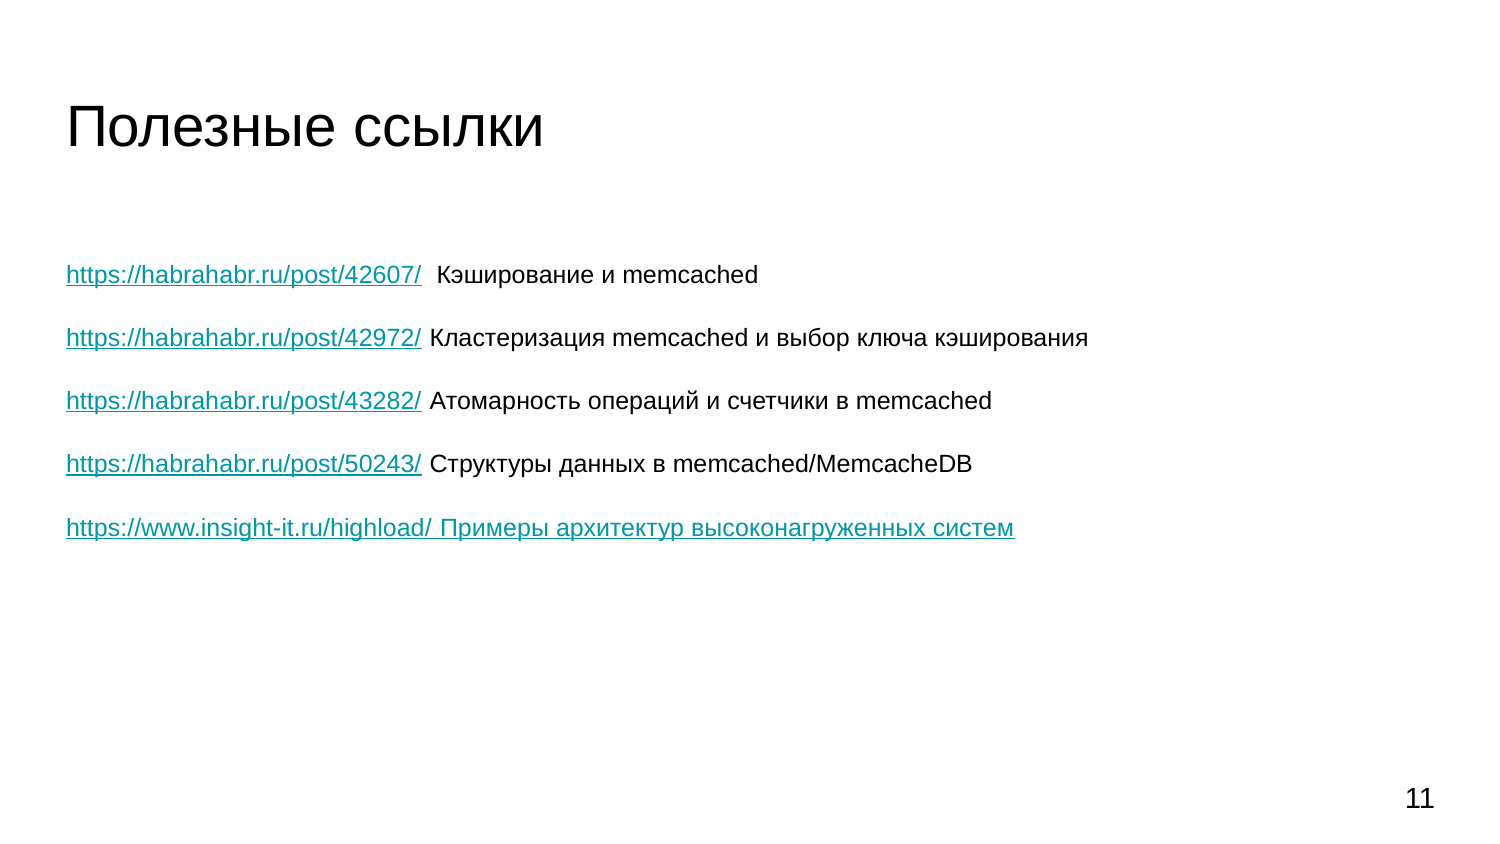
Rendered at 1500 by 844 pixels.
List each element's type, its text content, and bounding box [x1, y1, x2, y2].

title Полезные ссылки [51, 72, 1449, 167]
list https://habrahabr.ru/post/42607/ Кэширование и memcached https://habrahabr.ru/post/42972/ Кластеризация memcached и выбор ключа кэширования https://habrahabr.ru/post/43282/ Атомарность операций и счетчики в memcached https://habrahabr.ru/post/50243/ Структуры данных в memcached/MemcacheDB https://www.insight-it.ru/highload/ Примеры архитектур высоконагруженных систем [51, 189, 1449, 750]
slide_number <number> [1389, 764, 1480, 830]
